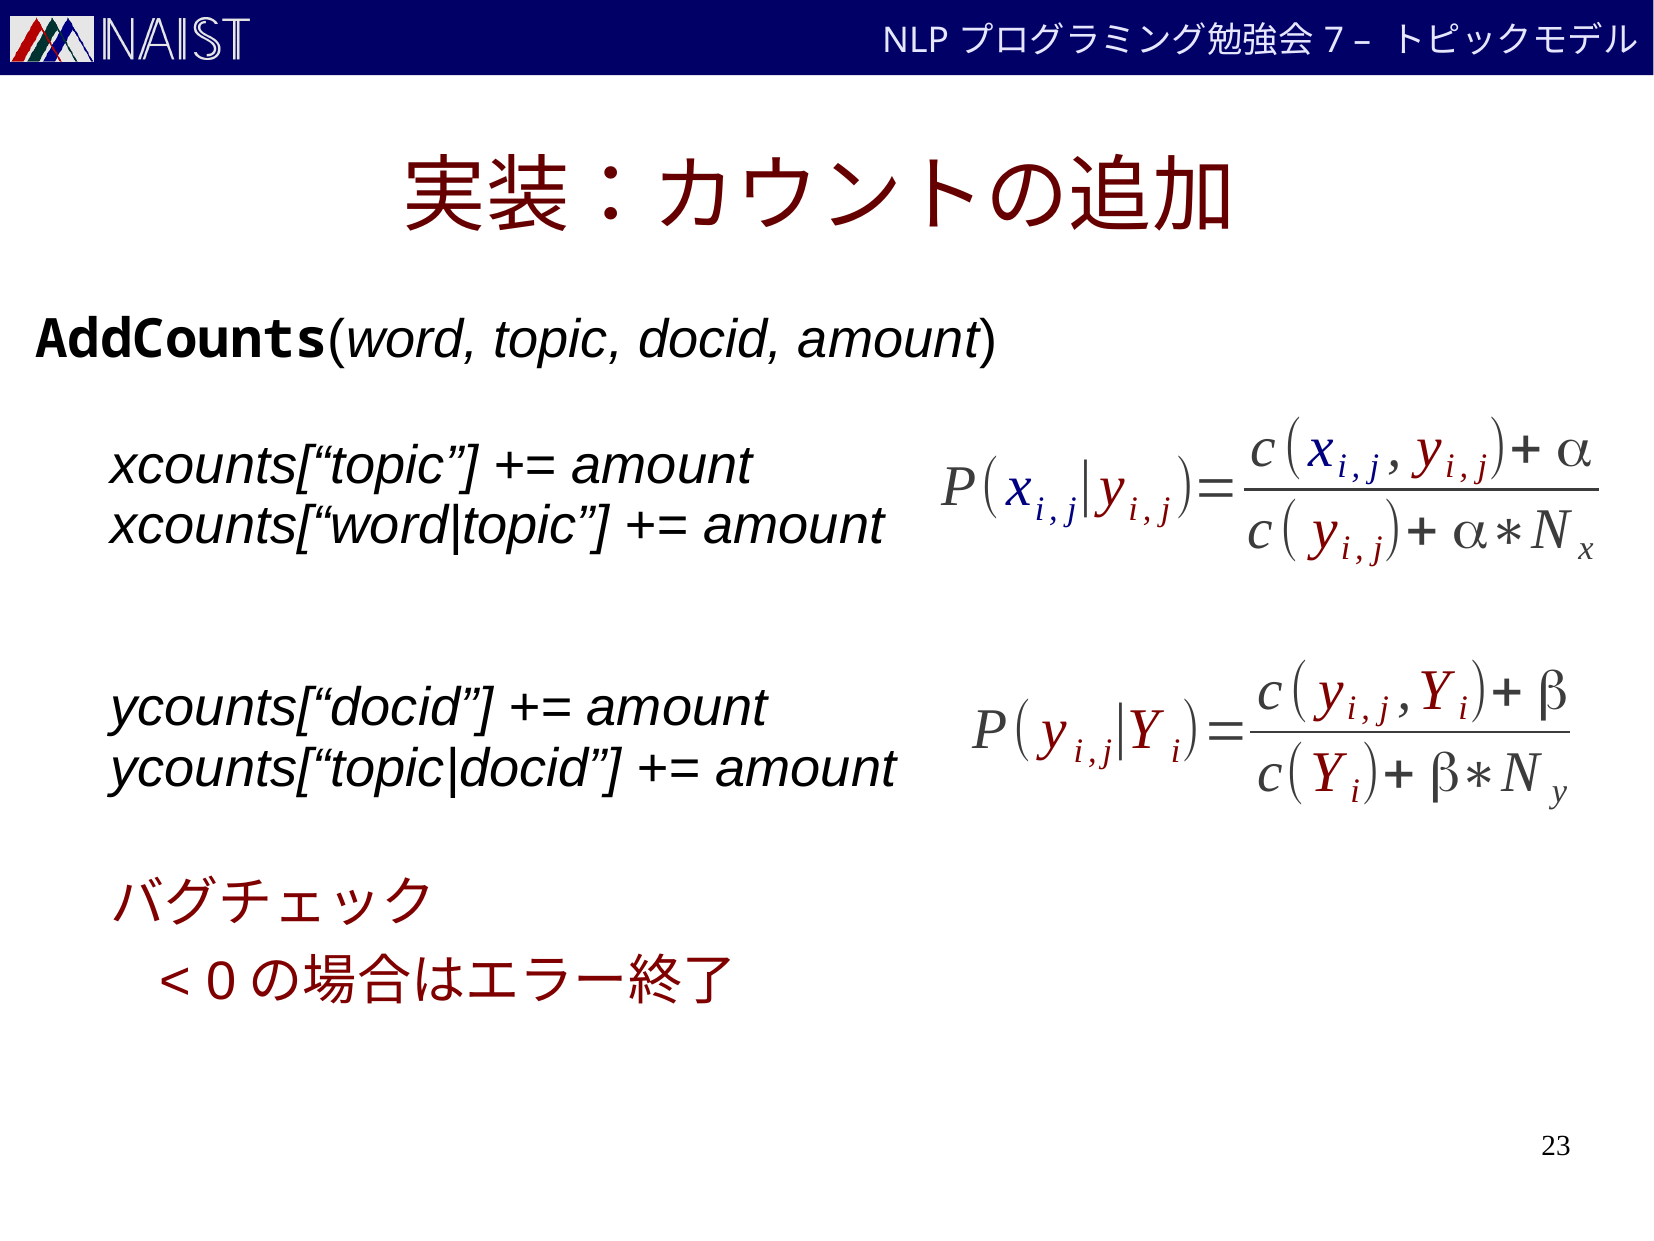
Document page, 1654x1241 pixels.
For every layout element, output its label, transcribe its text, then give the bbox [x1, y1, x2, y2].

picture [102, 17, 251, 60]
chart [923, 412, 1616, 569]
title 実装：カウントの追加 [75, 92, 1564, 285]
list AddCounts(word, topic, docid, amount) xcounts[“topic”] += amount xcounts[“word|topic”] += amount ycounts[“docid”] += amount ycounts[“topic|docid”] += amount バグチェック < 0の場合はエラー終了 [0, 300, 1613, 1119]
chart [955, 655, 1588, 812]
picture [10, 16, 94, 62]
